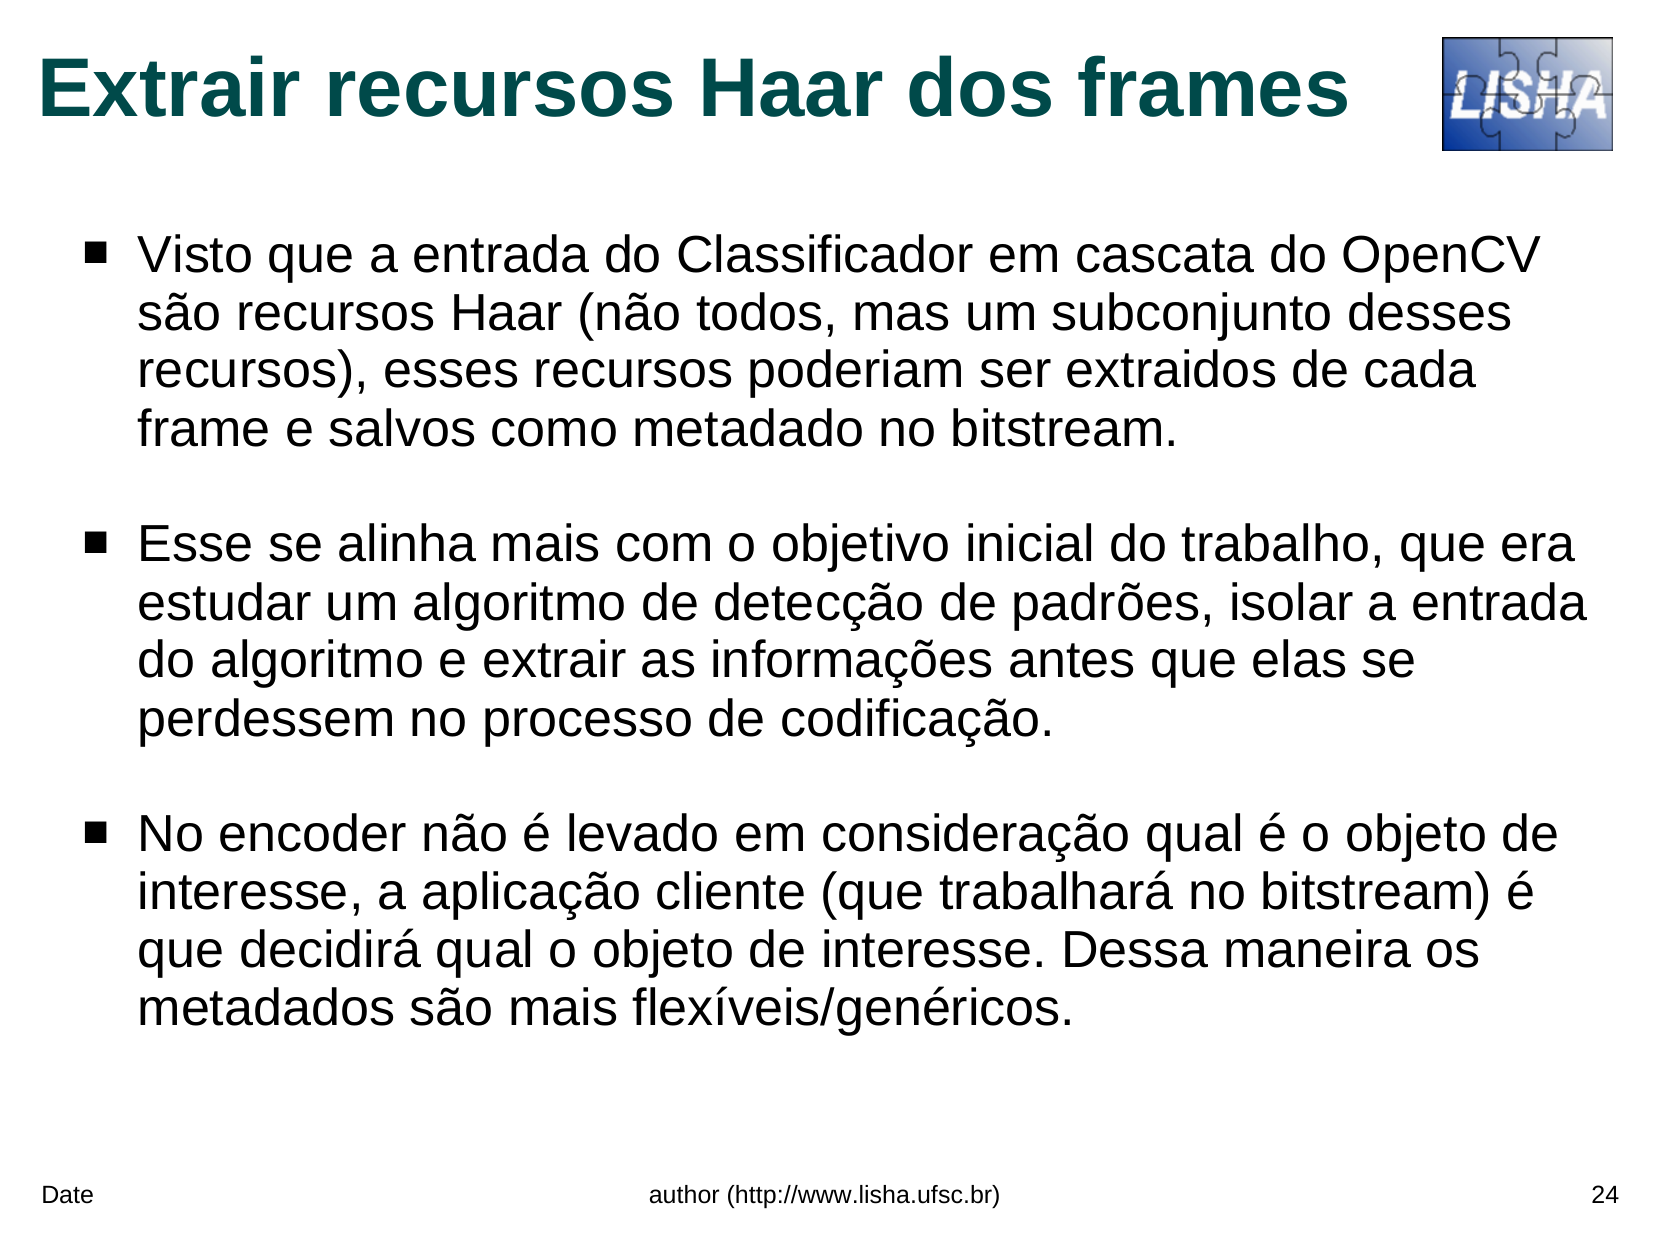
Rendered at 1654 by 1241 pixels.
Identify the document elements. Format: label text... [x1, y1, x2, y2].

list Visto que a entrada do Classificador em cascata do OpenCV são recursos Haar (não todos, mas um subconjunto desses recursos), esses recursos poderiam ser extraidos de cada frame e salvos como metadado no bitstream. Esse se alinha mais com o objetivo inicial do trabalho, que era estudar um algoritmo de detecção de padrões, isolar a entrada do algoritmo e extrair as informações antes que elas se perdessem no processo de codificação. No encoder não é levado em consideração qual é o objeto de interesse, a aplicação cliente (que trabalhará no bitstream) é que decidirá qual o objeto de interesse. Dessa maneira os metadados são mais flexíveis/genéricos. [37, 225, 1613, 1163]
picture [1442, 37, 1613, 151]
title Extrair recursos Haar dos frames [37, 37, 1426, 151]
